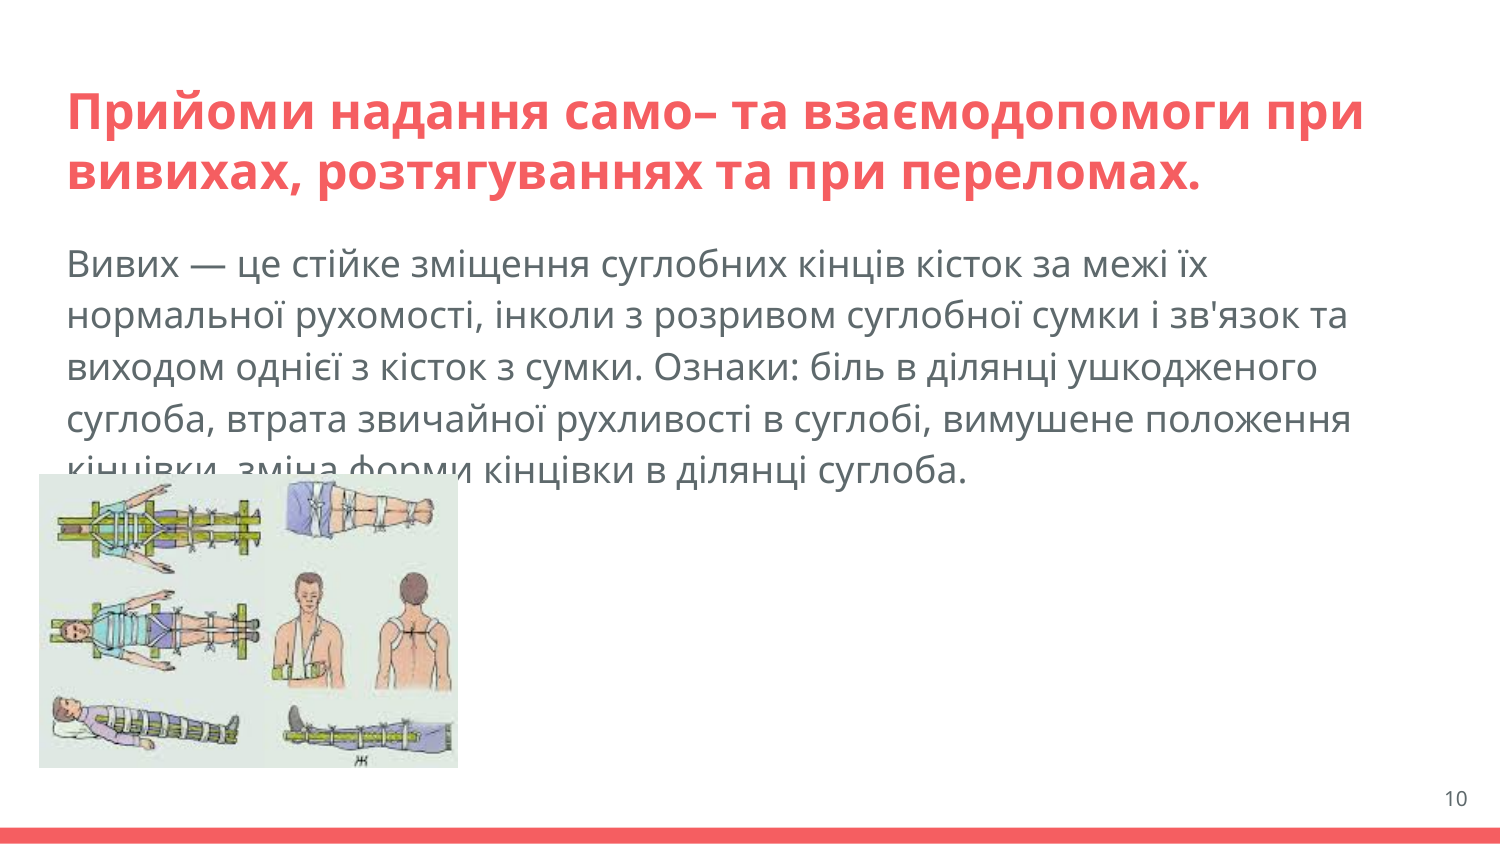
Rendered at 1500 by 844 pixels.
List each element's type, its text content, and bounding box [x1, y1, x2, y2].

slide_number <number> [1392, 767, 1483, 833]
list Вивих — це стійке зміщення суглобних кінців кісток за межі їх нормальної рухомості, інколи з розривом суглобної сумки і зв'язок та виходом однієї з кісток з сумки. Ознаки: біль в ділянці ушкодженого суглоба, втрата звичайної рухливості в суглобі, вимушене положення кінцівки, зміна форми кінцівки в ділянці суглоба. [51, 217, 1393, 750]
picture [39, 474, 458, 768]
title Прийоми надання само– та взаємодопомоги при вивихах, розтягуваннях та при переломах. [51, 64, 1449, 167]
